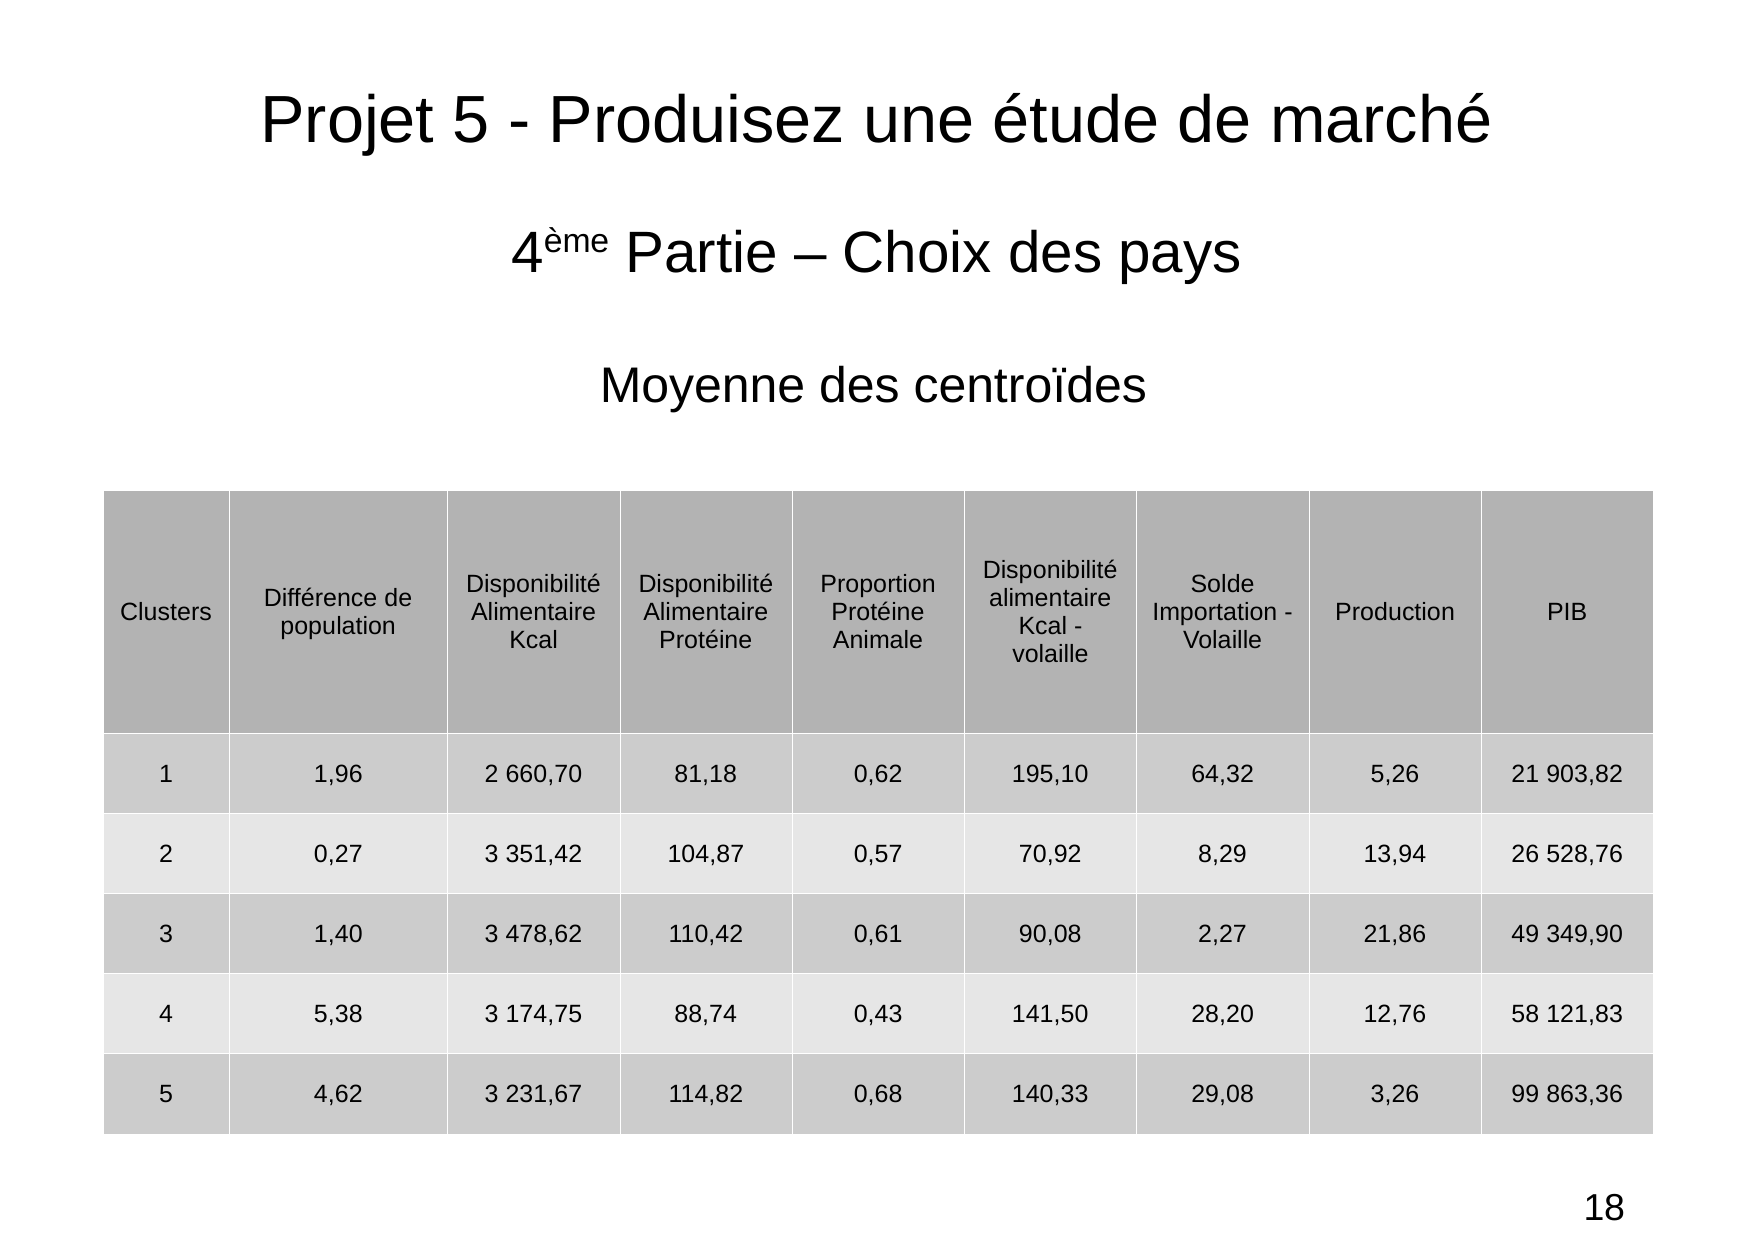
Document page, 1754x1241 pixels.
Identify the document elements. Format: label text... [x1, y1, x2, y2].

table_cell 3 231,67 [448, 1054, 620, 1134]
table_cell 99 863,36 [1482, 1054, 1653, 1134]
table_cell 0,27 [230, 814, 447, 893]
table_cell 110,42 [621, 894, 792, 973]
table_cell 104,87 [621, 814, 792, 893]
table_header Clusters [104, 491, 229, 733]
table_cell 81,18 [621, 734, 792, 813]
table_cell 88,74 [621, 974, 792, 1053]
table_cell 0,61 [793, 894, 964, 973]
table_cell 2 [104, 814, 229, 893]
table_cell 195,10 [965, 734, 1136, 813]
table_cell 0,57 [793, 814, 964, 893]
table_cell 3 174,75 [448, 974, 620, 1053]
table_cell 21 903,82 [1482, 734, 1653, 813]
table_cell 140,33 [965, 1054, 1136, 1134]
table_cell 5 [104, 1054, 229, 1134]
table_cell 26 528,76 [1482, 814, 1653, 893]
table_cell 70,92 [965, 814, 1136, 893]
table_cell 4 [104, 974, 229, 1053]
table_cell 2 660,70 [448, 734, 620, 813]
table_cell 49 349,90 [1482, 894, 1653, 973]
table_cell 141,50 [965, 974, 1136, 1053]
table_header Production [1310, 491, 1481, 733]
table_cell 5,38 [230, 974, 447, 1053]
table_cell 4,62 [230, 1054, 447, 1134]
table_cell 21,86 [1310, 894, 1481, 973]
table_cell 3 478,62 [448, 894, 620, 973]
table_cell 3,26 [1310, 1054, 1481, 1134]
table_cell 8,29 [1137, 814, 1309, 893]
table_cell 28,20 [1137, 974, 1309, 1053]
subtitle 4ème Partie – Choix des pays [140, 188, 1614, 316]
table_cell 90,08 [965, 894, 1136, 973]
table_header PIB [1482, 491, 1653, 733]
table_cell 0,43 [793, 974, 964, 1053]
table_cell 0,62 [793, 734, 964, 813]
table_cell 12,76 [1310, 974, 1481, 1053]
table_header Disponibilité Alimentaire Kcal [448, 491, 620, 733]
table_header Proportion Protéine Animale [793, 491, 964, 733]
text_box <numéro> [1568, 1178, 1754, 1241]
table_cell 3 351,42 [448, 814, 620, 893]
text_box Moyenne des centroïdes [105, 321, 1642, 449]
table_header Différence de population [230, 491, 447, 733]
table_cell 3 [104, 894, 229, 973]
table_cell 29,08 [1137, 1054, 1309, 1134]
table_cell 1 [104, 734, 229, 813]
table_cell 13,94 [1310, 814, 1481, 893]
table_header Disponibilité Alimentaire Protéine [621, 491, 792, 733]
table_cell 1,96 [230, 734, 447, 813]
table_cell 1,40 [230, 894, 447, 973]
table_cell 0,68 [793, 1054, 964, 1134]
table_header Solde Importation - Volaille [1137, 491, 1309, 733]
title Projet 5 - Produisez une étude de marché [140, 48, 1614, 188]
table_header Disponibilité alimentaire Kcal - volaille [965, 491, 1136, 733]
table_cell 2,27 [1137, 894, 1309, 973]
table_cell 114,82 [621, 1054, 792, 1134]
table_cell 64,32 [1137, 734, 1309, 813]
table_cell 5,26 [1310, 734, 1481, 813]
table_cell 58 121,83 [1482, 974, 1653, 1053]
